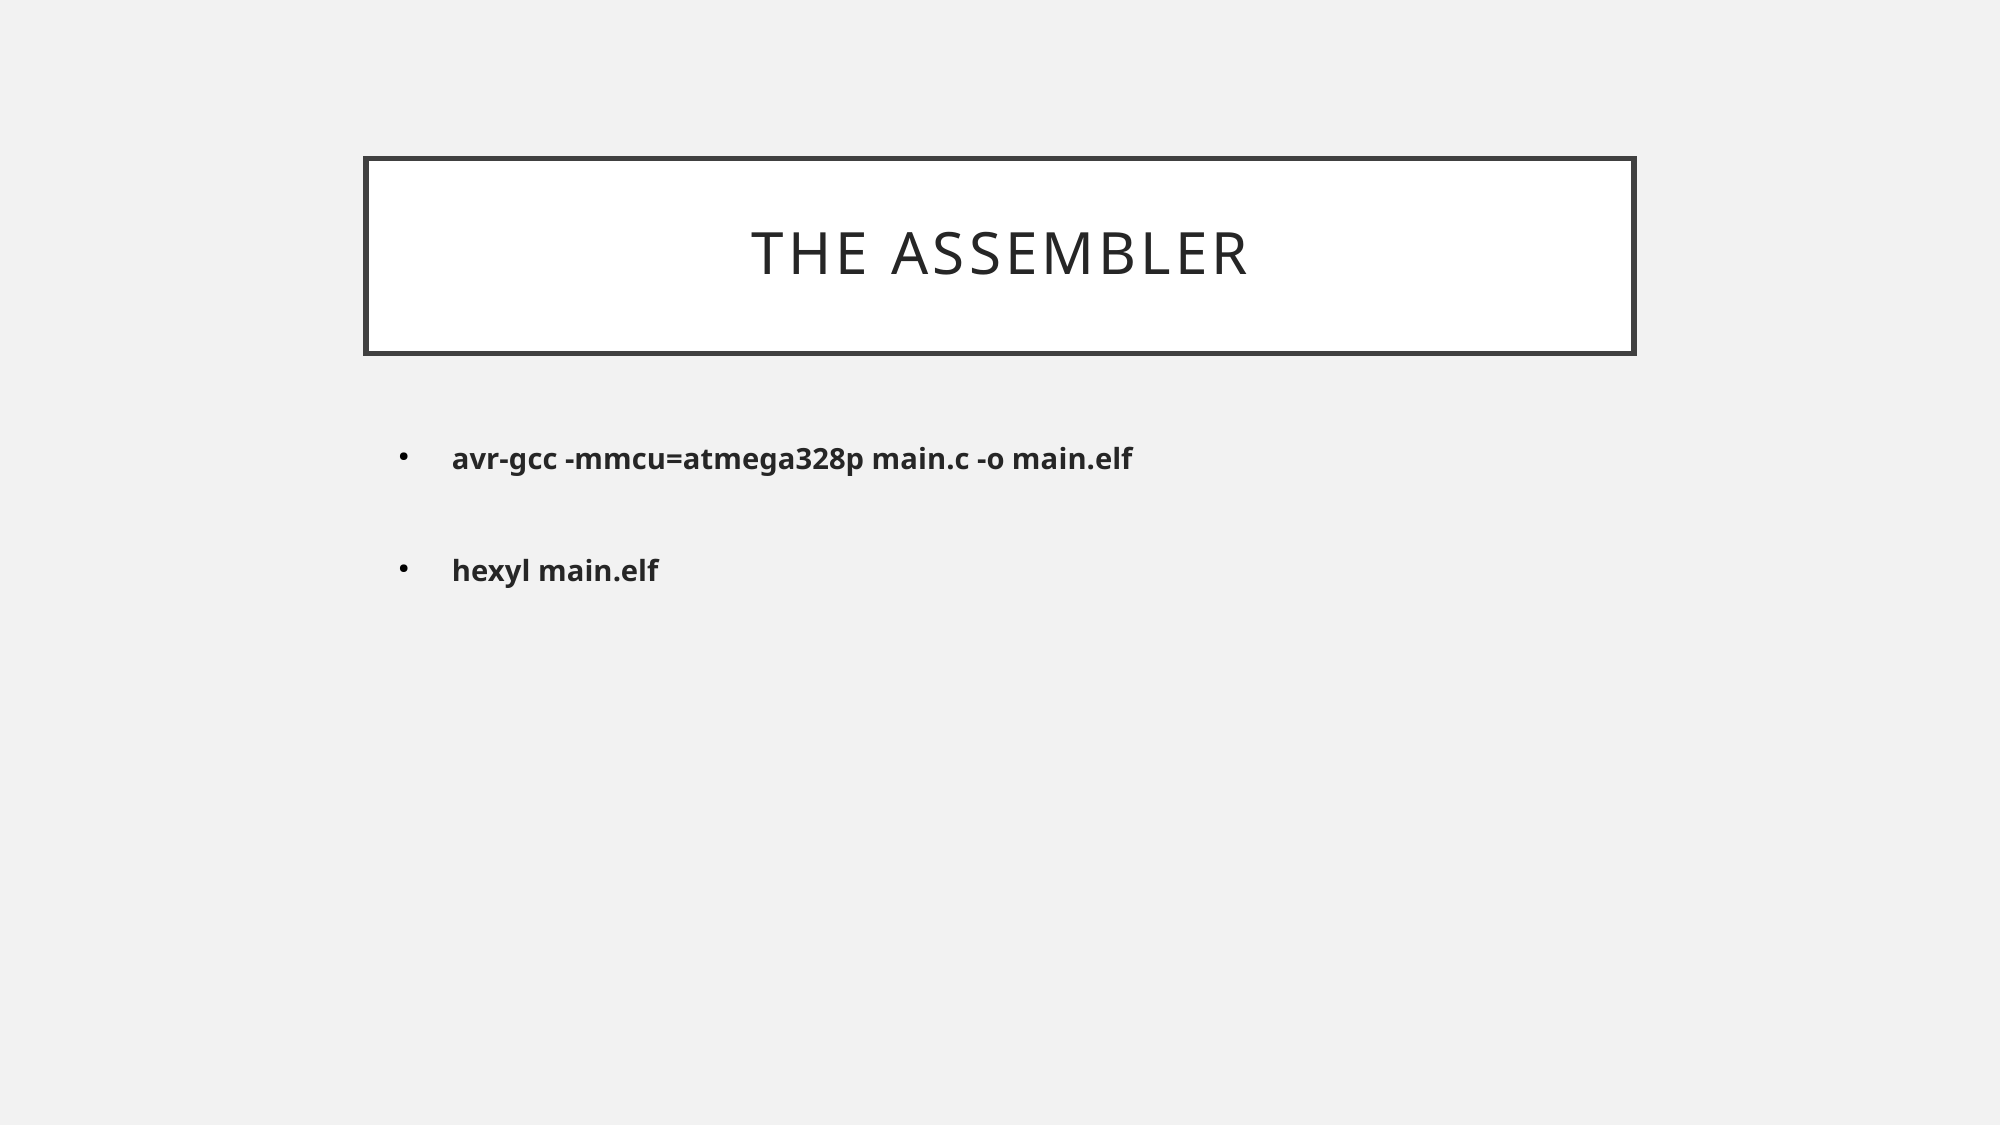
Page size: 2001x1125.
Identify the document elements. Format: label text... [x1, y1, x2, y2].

list avr-gcc -mmcu=atmega328p main.c -o main.elf hexyl main.elf [366, 432, 1634, 942]
title The assembler [366, 158, 1634, 354]
